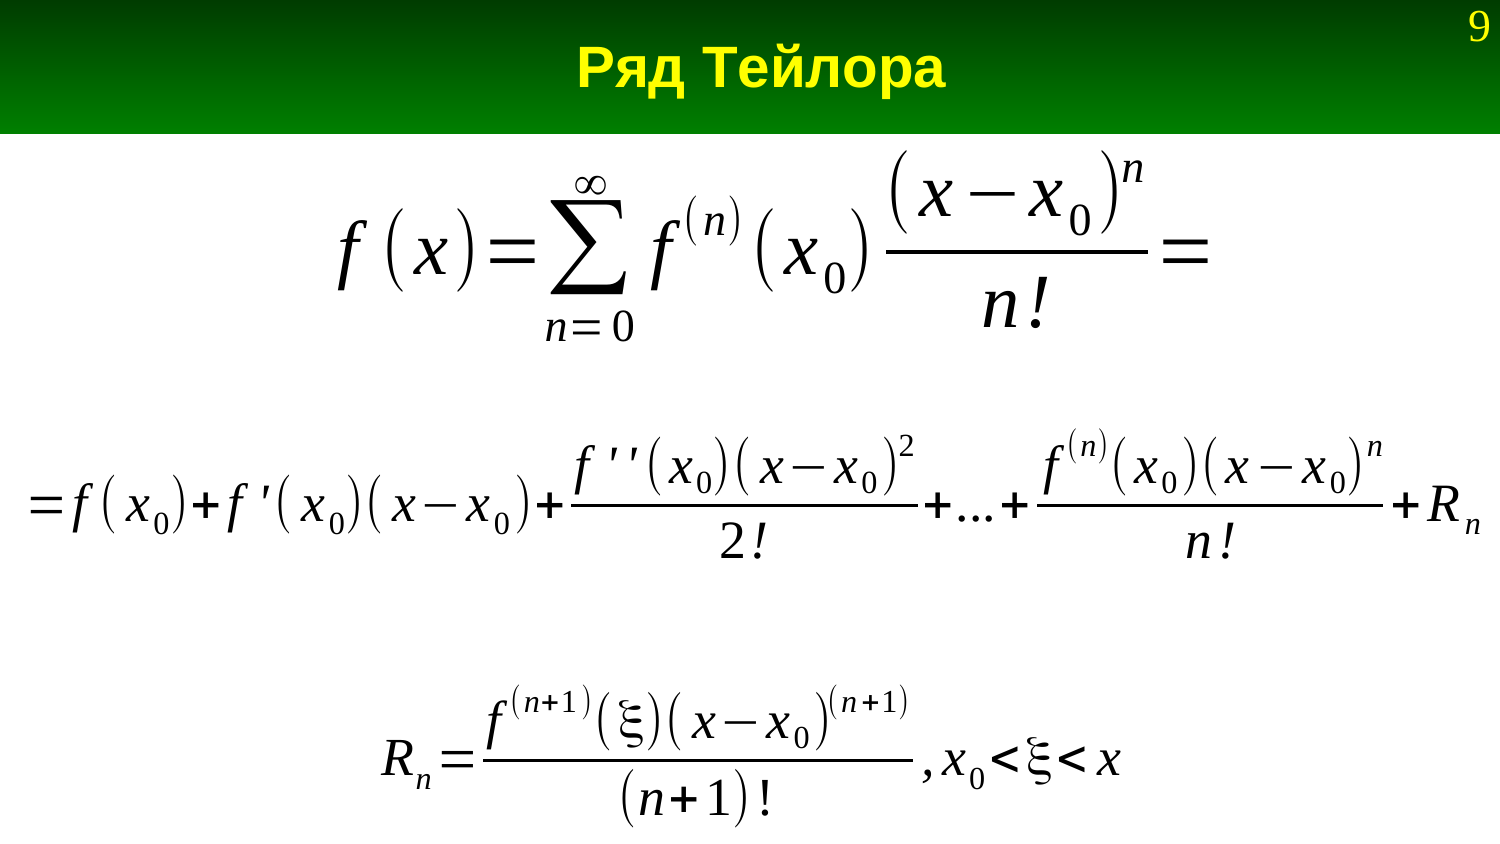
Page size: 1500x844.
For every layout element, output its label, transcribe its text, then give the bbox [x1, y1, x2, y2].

title Ряд Тейлора [123, 0, 1399, 129]
chart [11, 426, 1494, 571]
chart [318, 139, 1235, 352]
chart [365, 681, 1135, 831]
